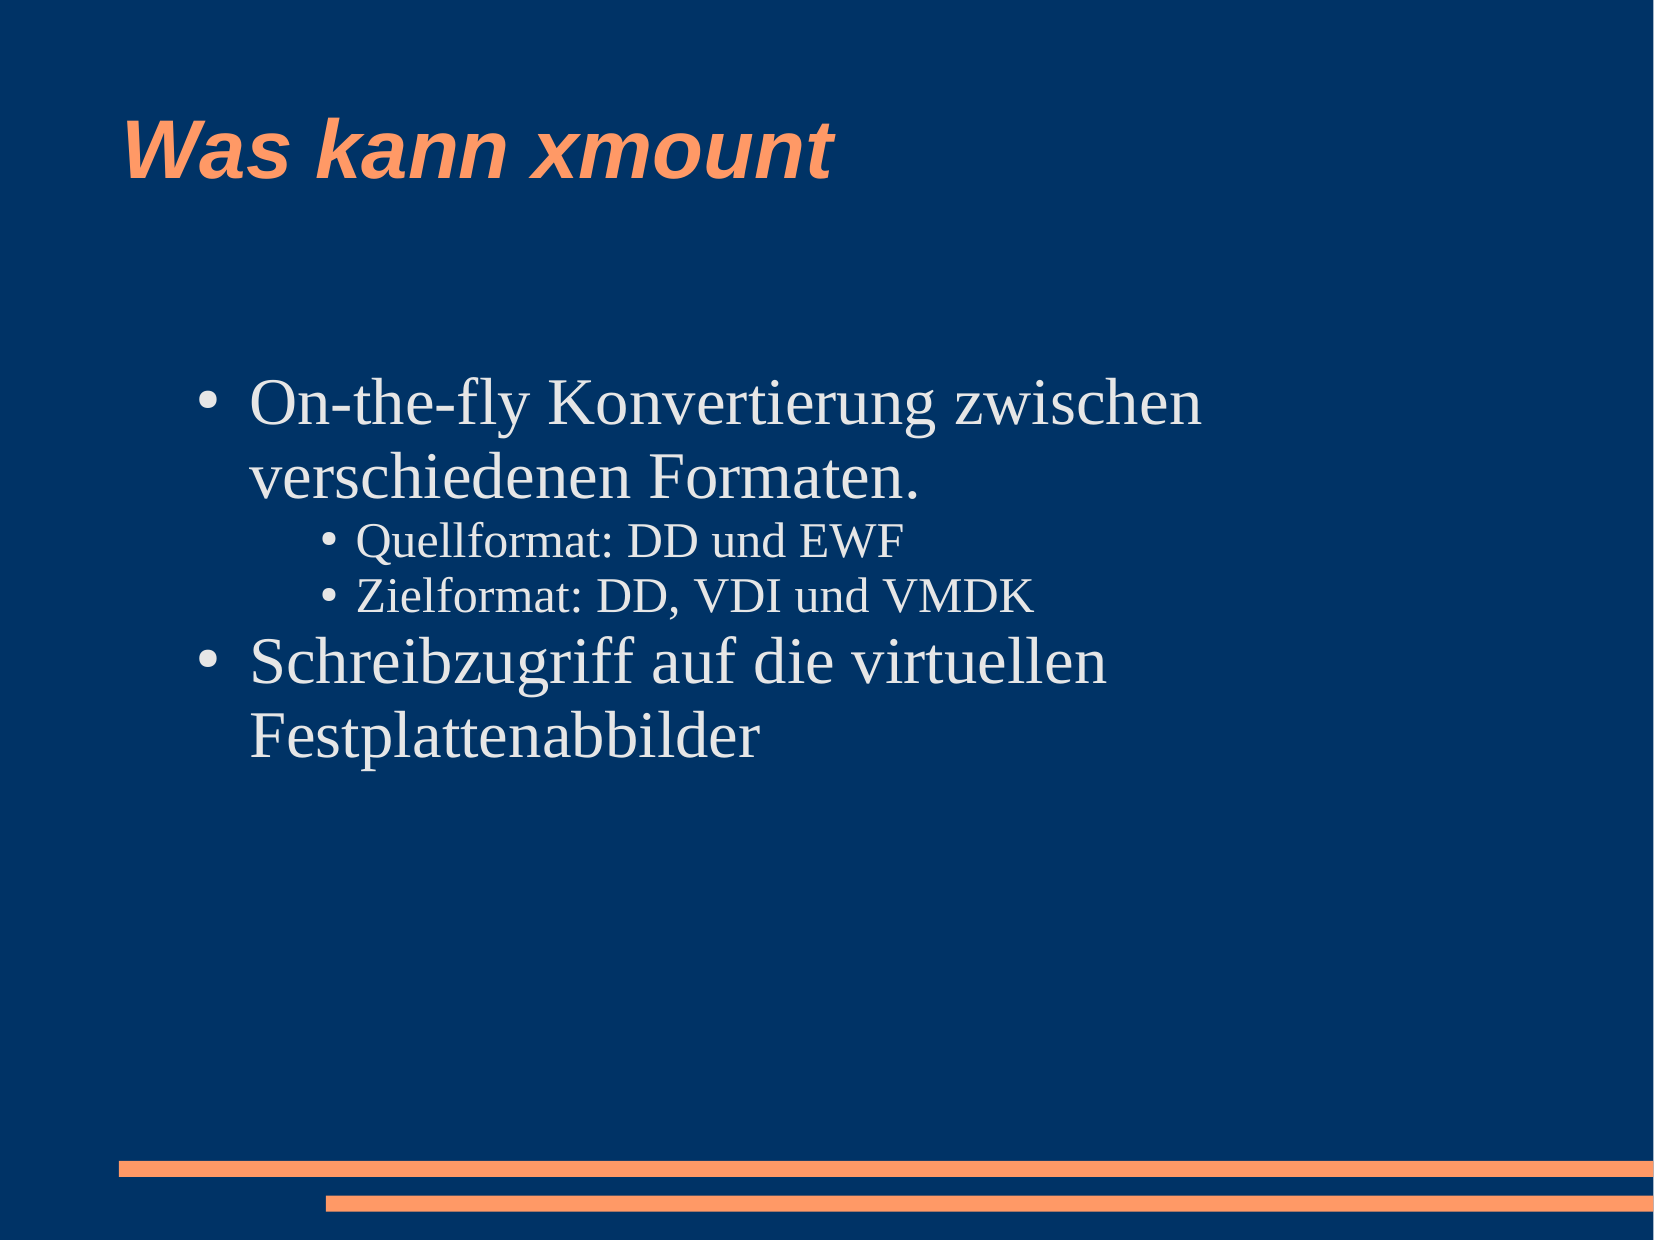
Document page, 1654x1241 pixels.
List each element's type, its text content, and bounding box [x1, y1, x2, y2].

title Was kann xmount [121, 46, 1534, 254]
list On-the-fly Konvertierung zwischen verschiedenen Formaten. Quellformat: DD und EWF Zielformat: DD, VDI und VMDK Schreibzugriff auf die virtuellen Festplattenabbilder [178, 364, 1570, 1147]
